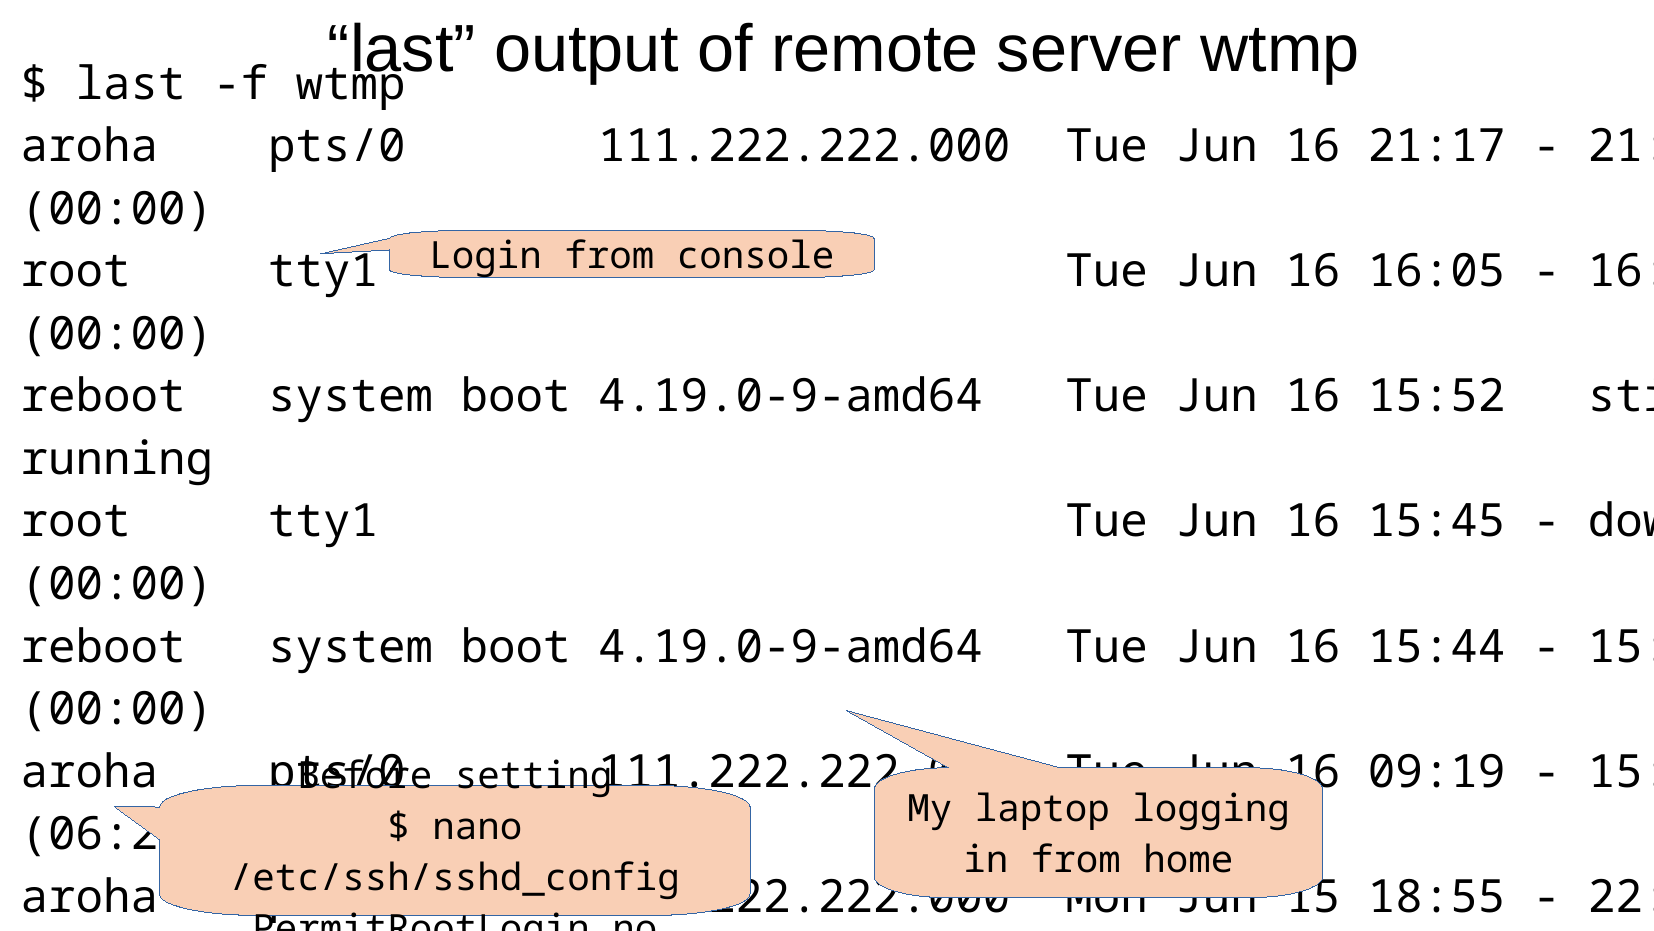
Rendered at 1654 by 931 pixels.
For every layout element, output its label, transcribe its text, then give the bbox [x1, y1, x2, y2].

text_box $ last -f wtmp aroha pts/0 111.222.222.000 Tue Jun 16 21:17 - 21:17 (00:00) root tty1 Tue Jun 16 16:05 - 16:05 (00:00) reboot system boot 4.19.0-9-amd64 Tue Jun 16 15:52 still running root tty1 Tue Jun 16 15:45 - down (00:00) reboot system boot 4.19.0-9-amd64 Tue Jun 16 15:44 - 15:45 (00:00) aroha pts/0 111.222.222.000 Tue Jun 16 09:19 - 15:44 (06:24) aroha pts/0 111.222.222.000 Mon Jun 15 18:55 - 22:06 (03:11) aroha pts/0 111.222.222.000 Mon Jun 15 11:16 - 11:59 (00:43) aroha pts/0 111.222.222.000 Mon Jun 15 10:33 - 11:16 (00:42) root pts/0 111.222.222.000 Mon Jun 15 10:15 - 10:17 (00:01) aroha pts/1 111.222.222.000 Mon Jun 15 10:14 - 10:33 (00:18) root pts/0 111.222.222.000 Mon Jun 15 10:09 - 10:15 (00:05) root pts/0 111.222.222.000 Sun Jun 14 15:50 - 18:20 (02:29) aroha pts/0 111.222.222.000 Thu Jun 4 17:58 - 22:41 (04:43) aroha pts/0 111.222.222.000 Wed May 13 16:30 - 16:31 (00:01) root pts/0 111.222.222.000 Sat Apr 18 07:17 - 09:51 (02:33) root pts/0 111.222.222.000 Tue Apr 14 12:40 - 00:45 (12:05) aroha pts/0 111.222.222.000 Tue Apr 14 12:39 - 12:39 (00:00) [5, 42, 1654, 928]
text_box Login from console [320, 230, 875, 278]
title “last” output of remote server wtmp [100, 10, 1589, 42]
text_box Before setting $ nano /etc/ssh/sshd_config PermitRootLogin no [114, 785, 751, 916]
text_box My laptop logging in from home [846, 710, 1323, 898]
